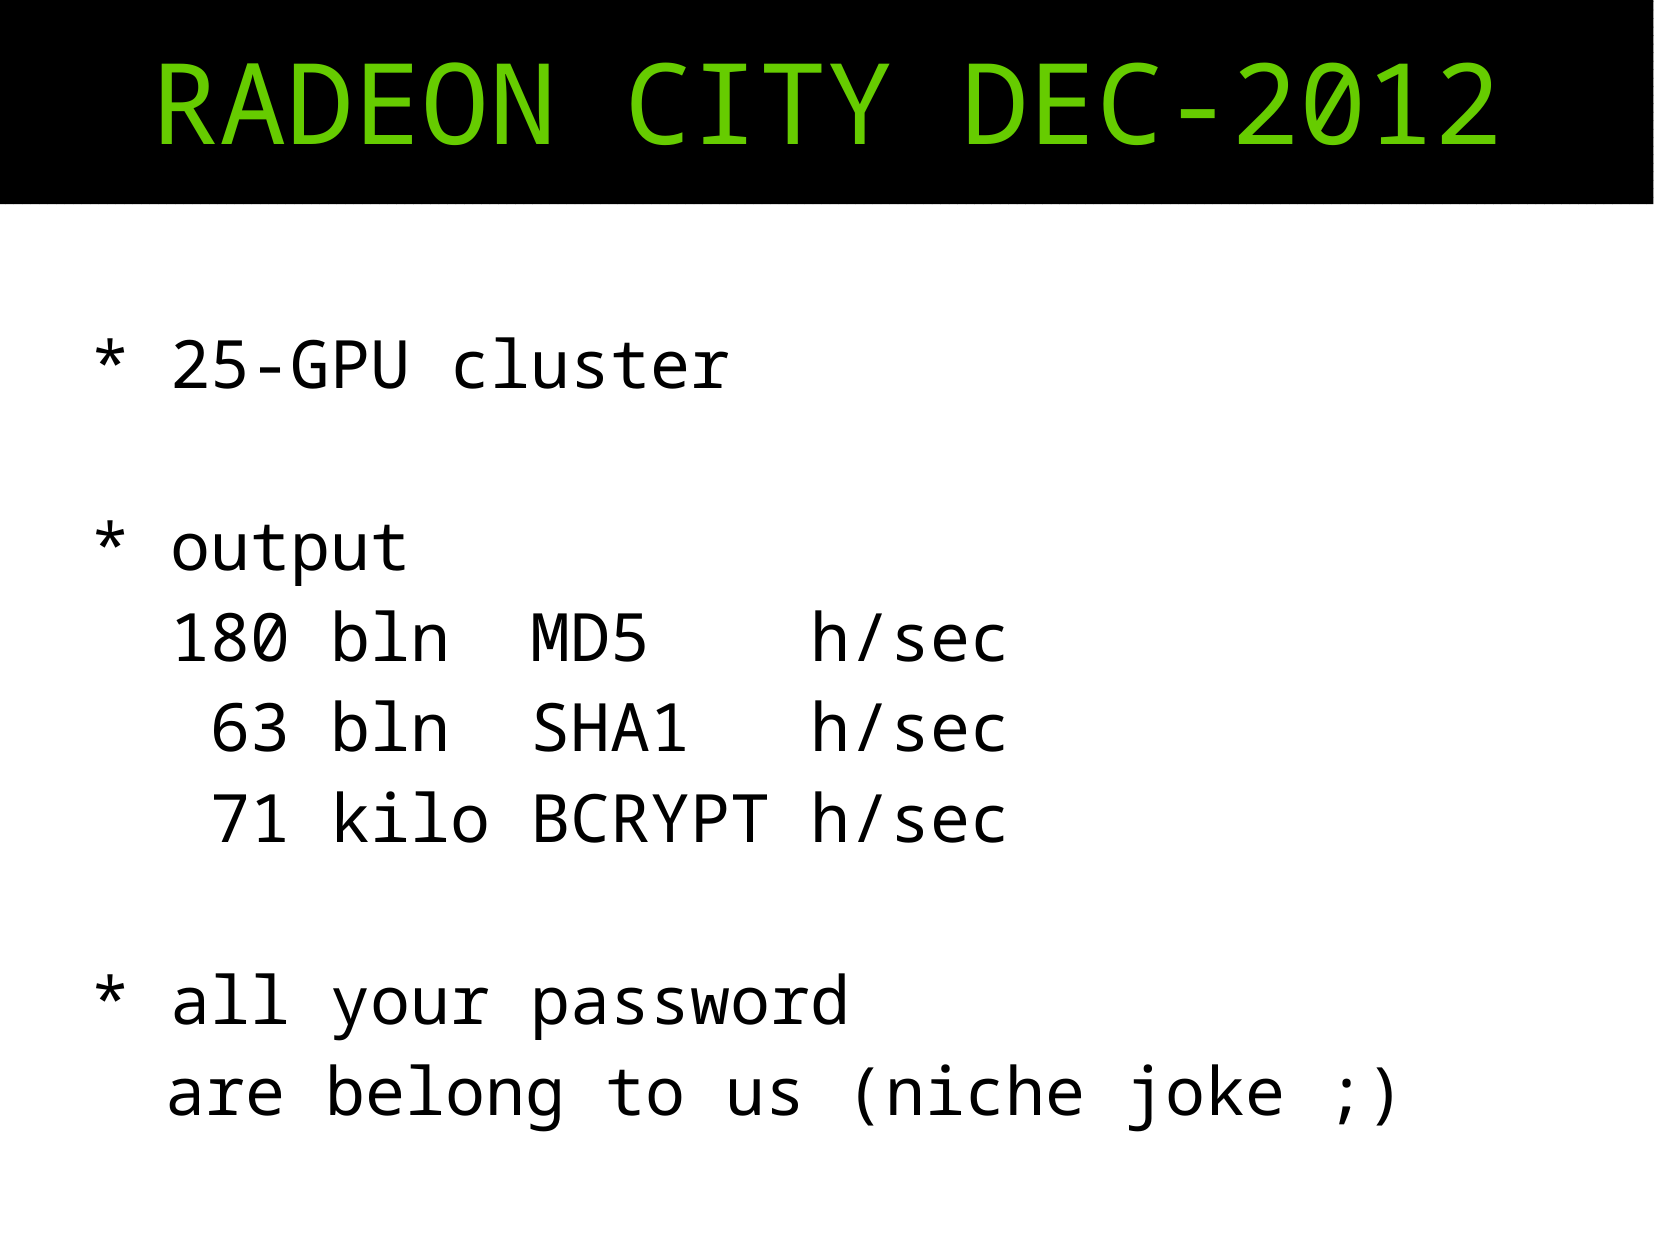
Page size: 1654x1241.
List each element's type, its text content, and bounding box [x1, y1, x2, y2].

subtitle * 25-GPU cluster * output 180 bln MD5 h/sec 63 bln SHA1 h/sec 71 kilo BCRYPT h/sec * all your password are belong to us (niche joke ;) [90, 305, 1621, 1146]
title RADEON CITY DEC-2012 [0, 0, 1654, 205]
